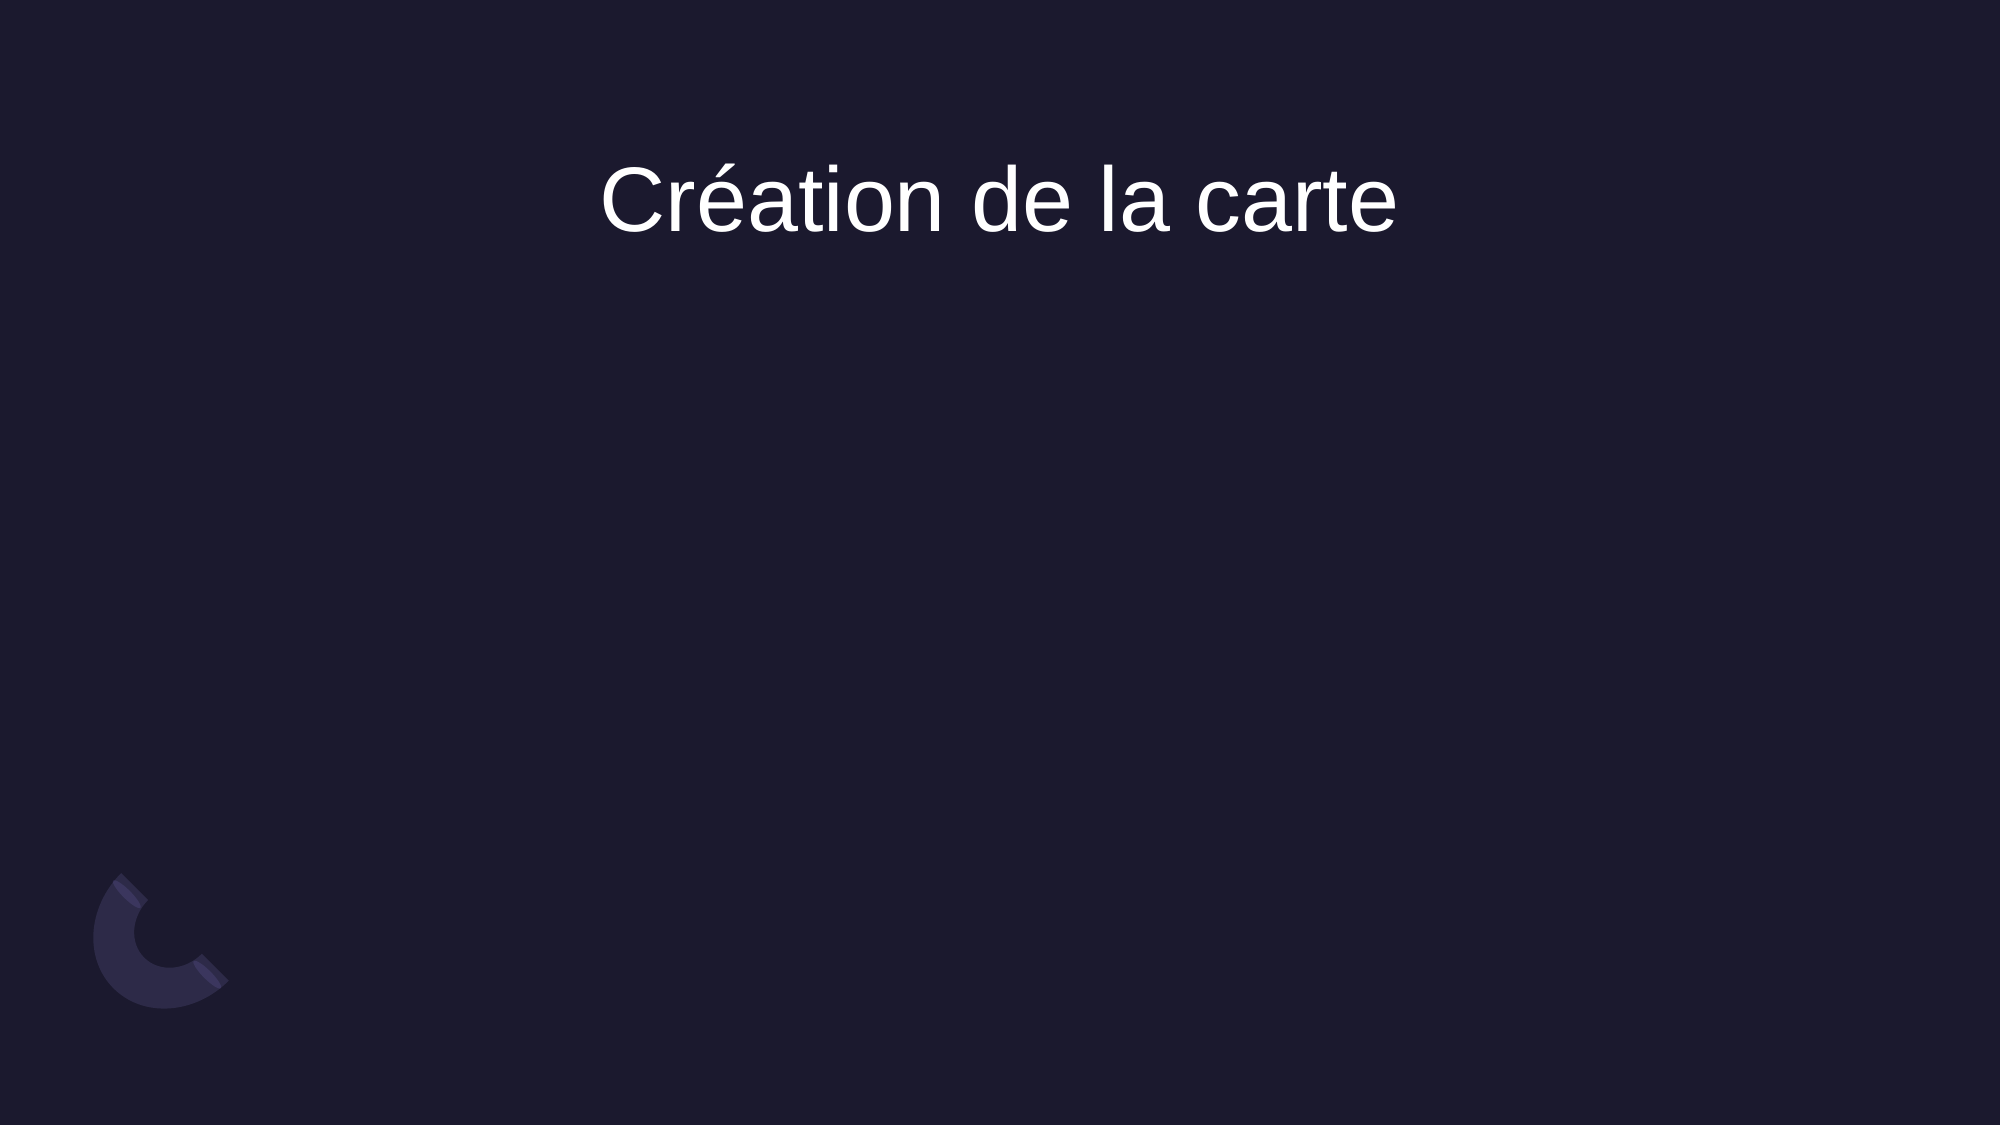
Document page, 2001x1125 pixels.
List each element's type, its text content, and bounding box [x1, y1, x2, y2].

title Création de la carte [90, 90, 1910, 309]
